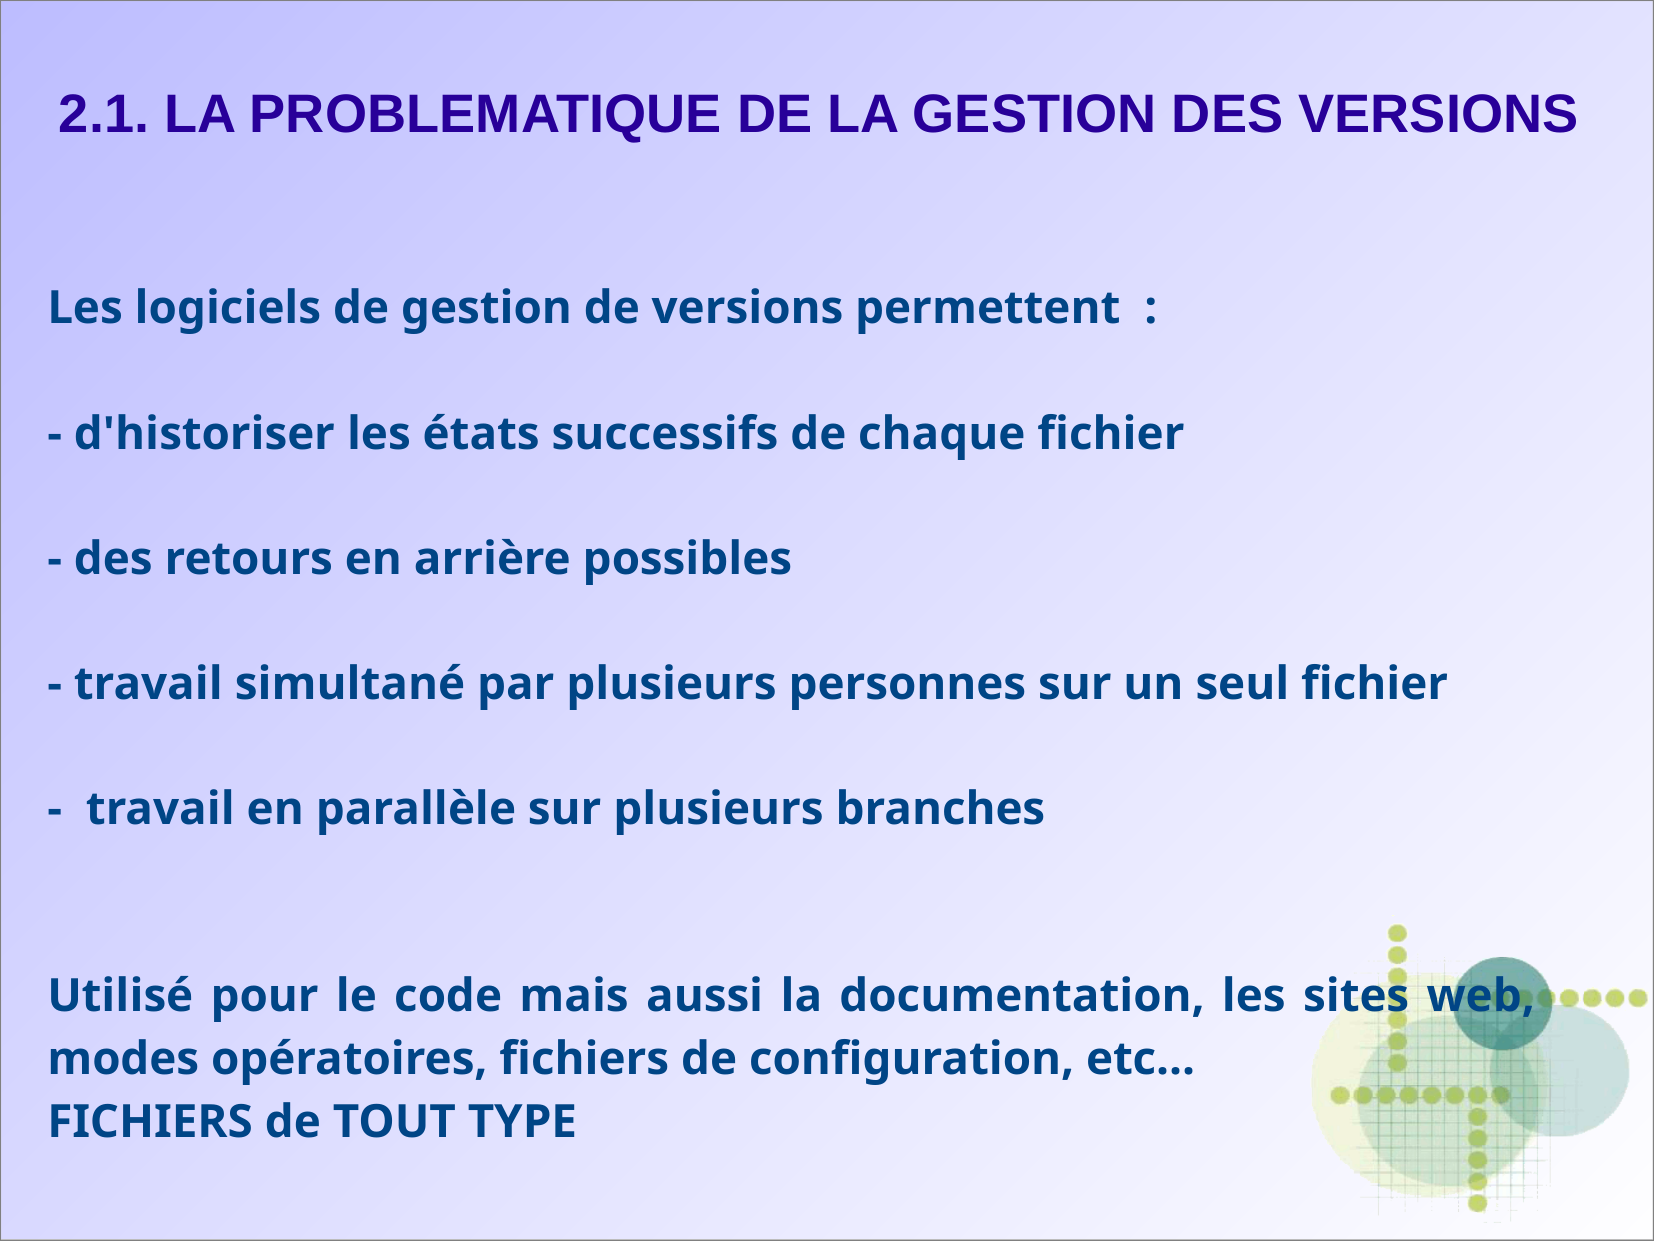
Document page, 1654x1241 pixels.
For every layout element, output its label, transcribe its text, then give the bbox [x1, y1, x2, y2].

title 2.1. LA PROBLEMATIQUE DE LA GESTION DES VERSIONS [59, 78, 1595, 148]
picture [1299, 915, 1654, 1241]
subtitle Les logiciels de gestion de versions permettent : - d'historiser les états successifs de chaque fichier - des retours en arrière possibles - travail simultané par plusieurs personnes sur un seul fichier - travail en parallèle sur plusieurs branches Utilisé pour le code mais aussi la documentation, les sites web, modes opératoires, fichiers de configuration, etc... FICHIERS de TOUT TYPE [47, 214, 1536, 1211]
